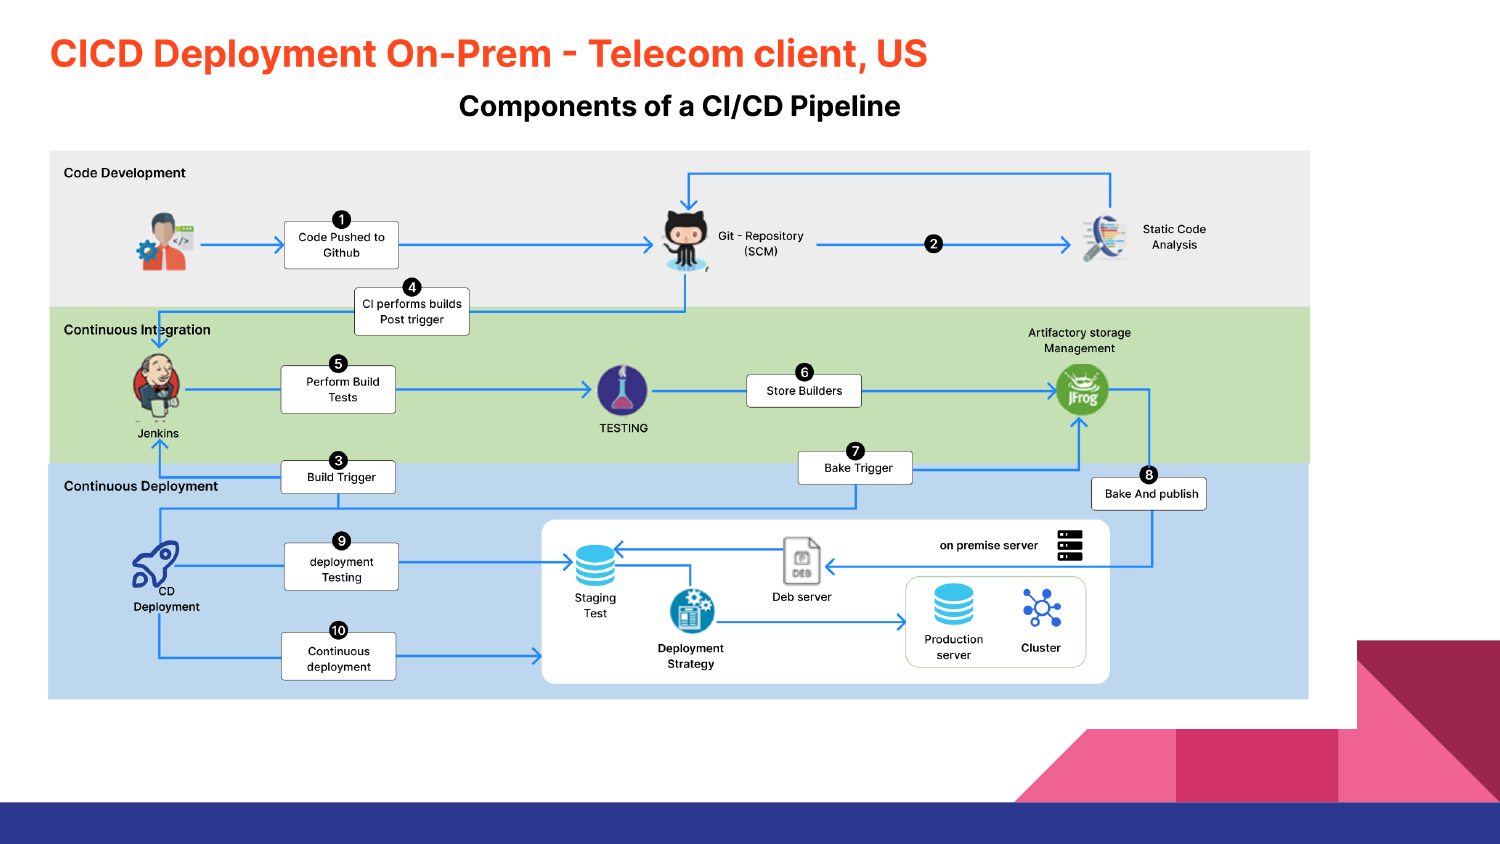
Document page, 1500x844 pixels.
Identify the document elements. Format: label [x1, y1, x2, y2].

picture [2, 0, 1357, 729]
